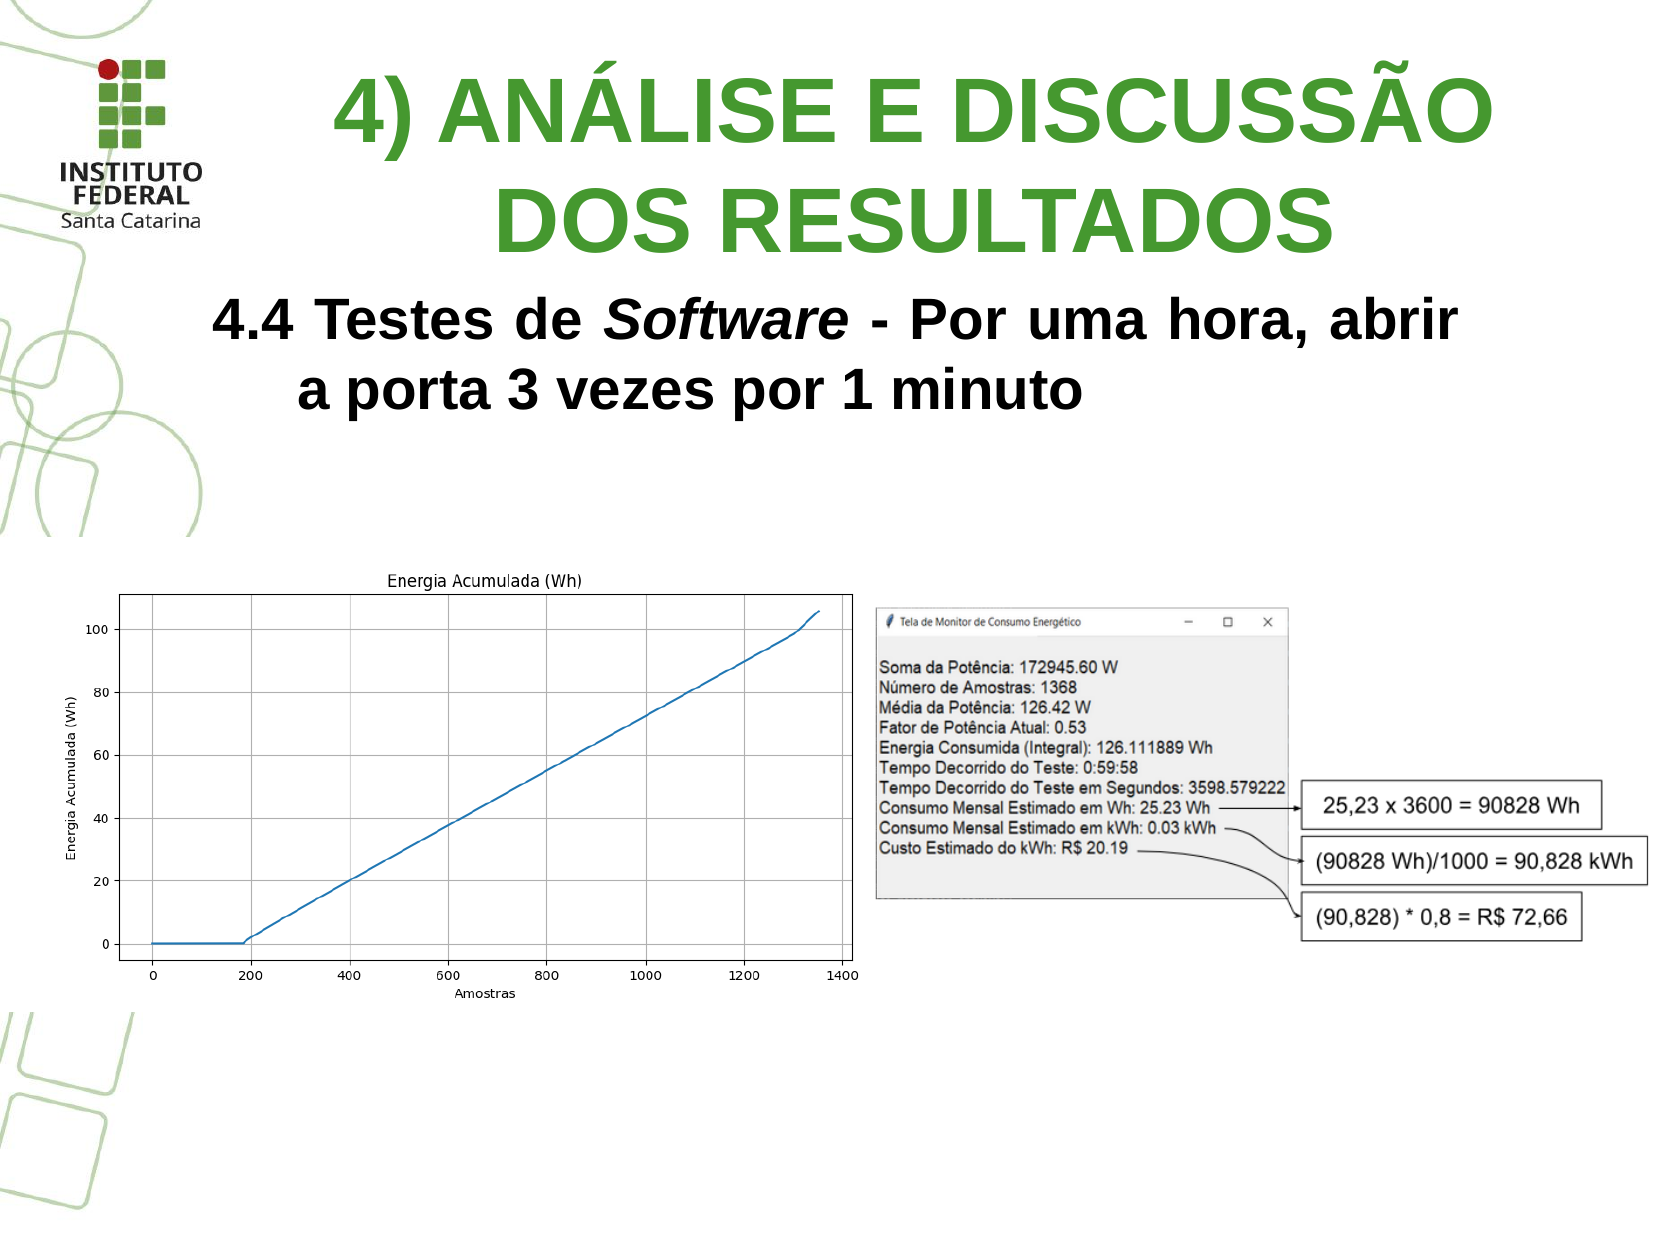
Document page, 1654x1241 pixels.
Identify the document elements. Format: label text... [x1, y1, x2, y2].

picture [0, 0, 1654, 1241]
list 4.4 Testes de Software - Por uma hora, abrir a porta 3 vezes por 1 minuto [212, 186, 1460, 604]
title 4) ANÁLISE E DISCUSSÃO DOS RESULTADOS [259, 50, 1571, 271]
list 4.4 Testes de Software - Por uma hora, abrir a porta 3 vezes por 1 minuto [212, 945, 1460, 1183]
